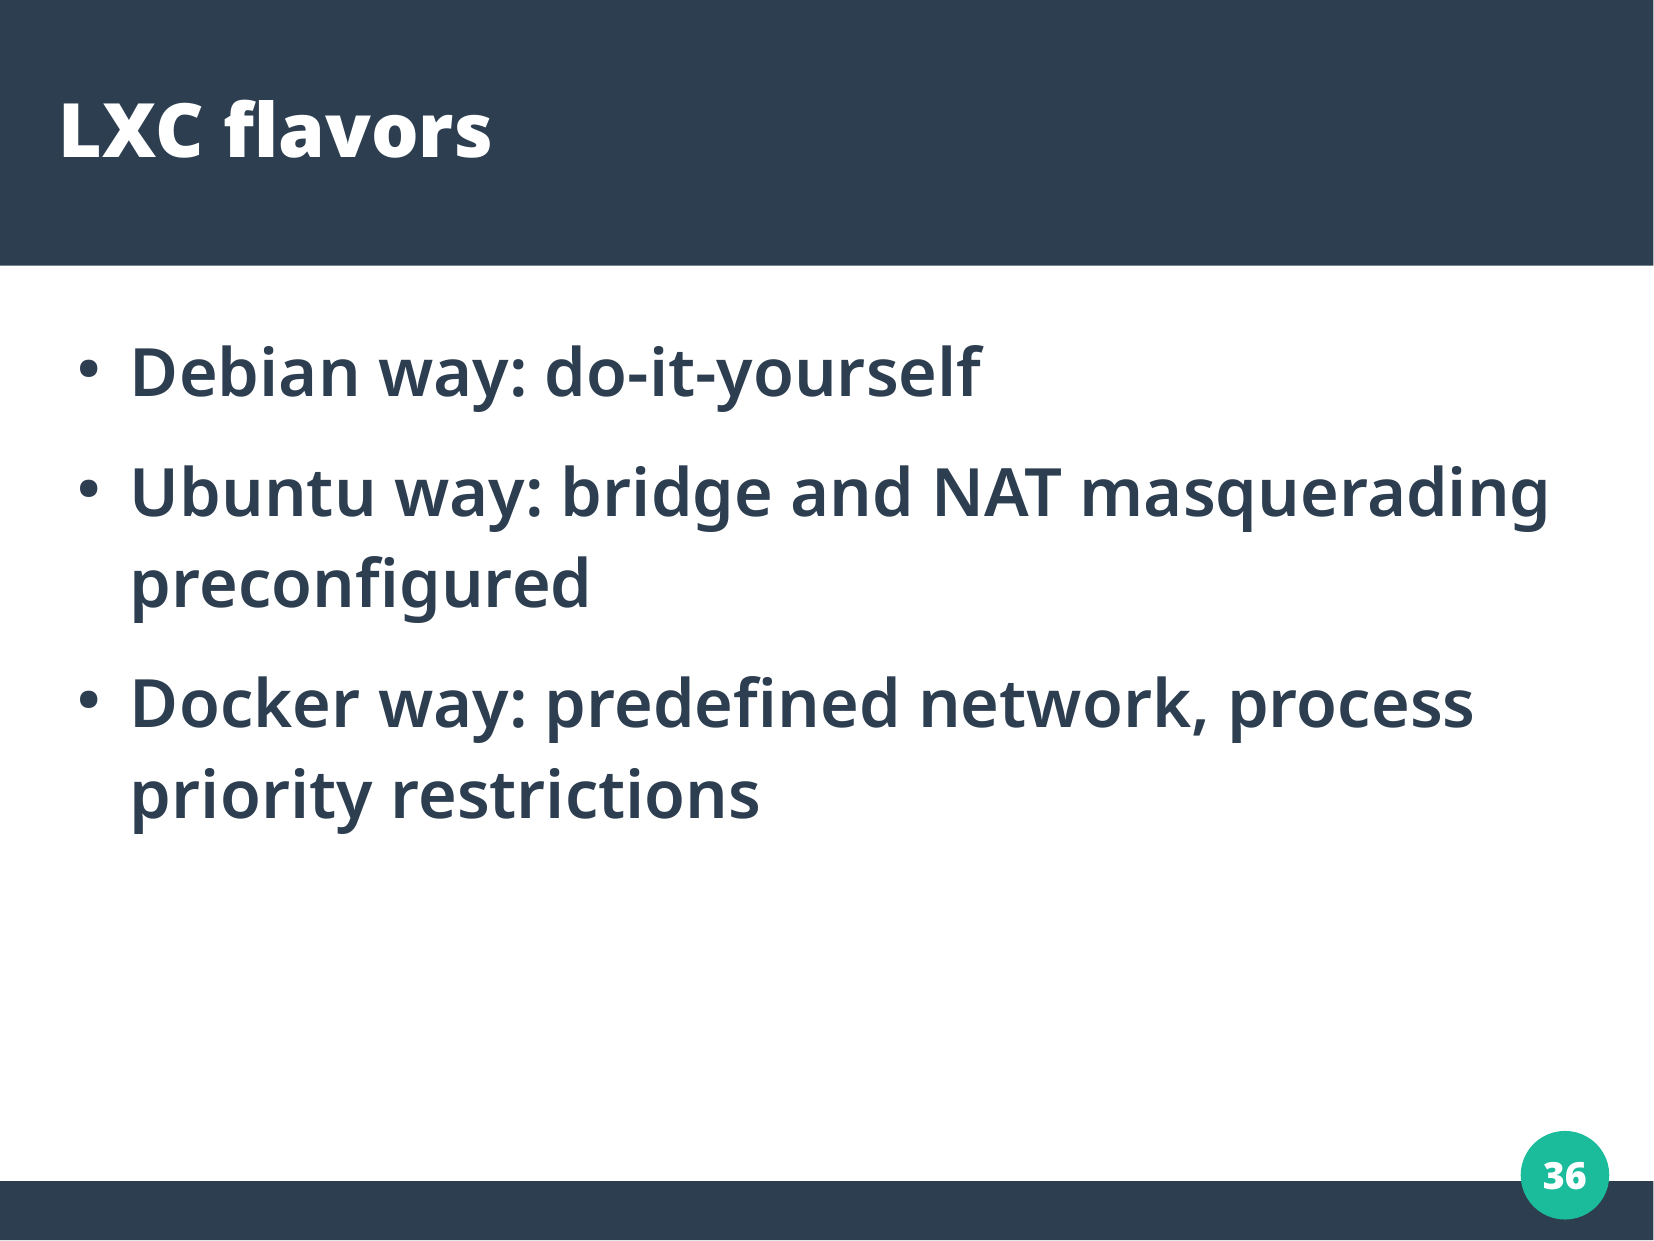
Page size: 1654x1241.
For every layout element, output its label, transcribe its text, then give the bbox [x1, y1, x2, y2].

list Debian way: do-it-yourself Ubuntu way: bridge and NAT masquerading preconfigured Docker way: predefined network, process priority restrictions [59, 324, 1595, 1152]
title LXC flavors [59, 49, 1595, 207]
